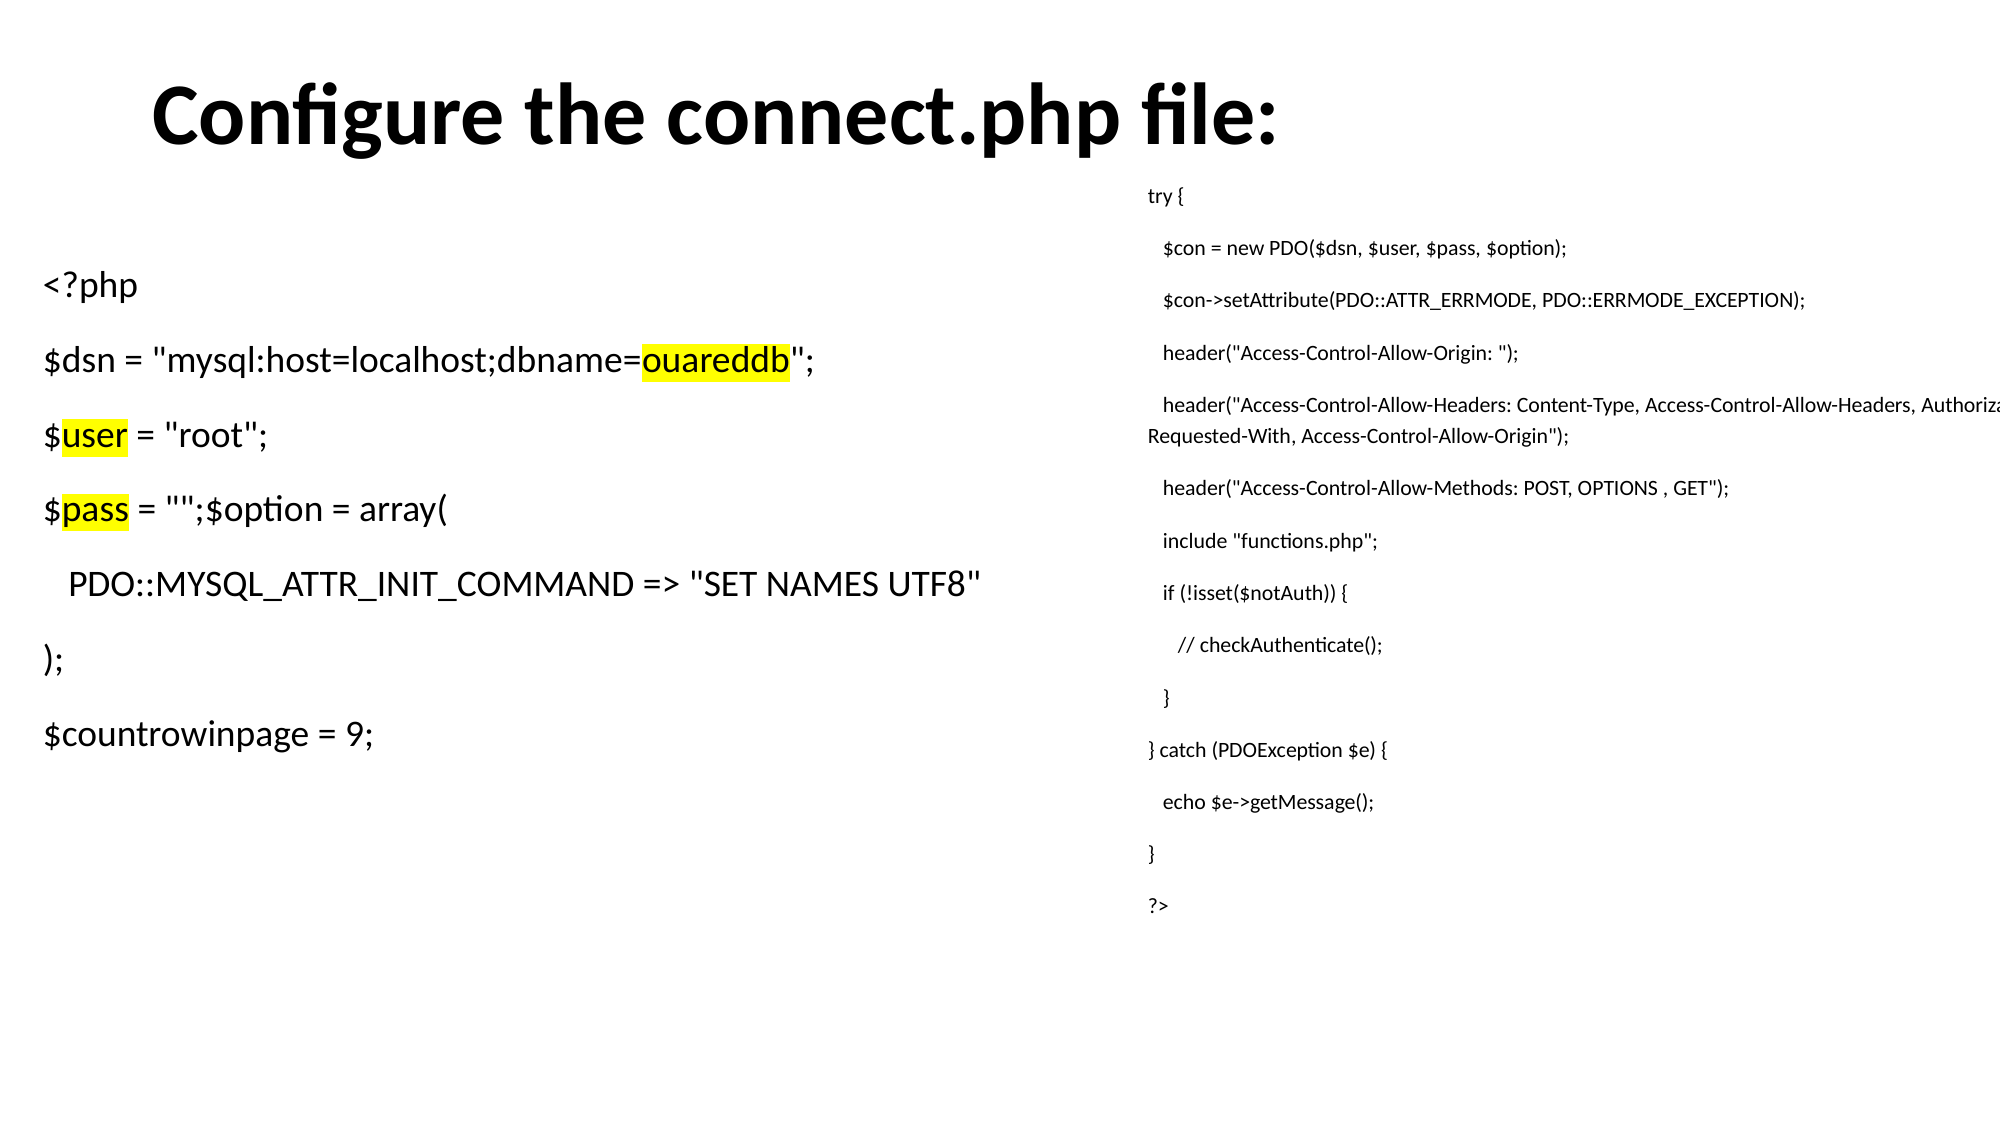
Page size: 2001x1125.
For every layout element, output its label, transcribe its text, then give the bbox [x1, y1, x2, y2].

text_box try { $con = new PDO($dsn, $user, $pass, $option); $con->setAttribute(PDO::ATTR_ERRMODE, PDO::ERRMODE_EXCEPTION); header("Access-Control-Allow-Origin: "); header("Access-Control-Allow-Headers: Content-Type, Access-Control-Allow-Headers, Authorization, X-Requested-With, Access-Control-Allow-Origin"); header("Access-Control-Allow-Methods: POST, OPTIONS , GET"); include "functions.php"; if (!isset($notAuth)) { // checkAuthenticate(); } } catch (PDOException $e) { echo $e->getMessage(); } ?> [1132, 168, 2000, 765]
list <?php $dsn = "mysql:host=localhost;dbname=ouareddb"; $user = "root"; $pass = "";$option = array( PDO::MYSQL_ATTR_INIT_COMMAND => "SET NAMES UTF8" ); $countrowinpage = 9; [27, 243, 1039, 958]
title Configure the connect.php file: [137, 59, 1863, 278]
